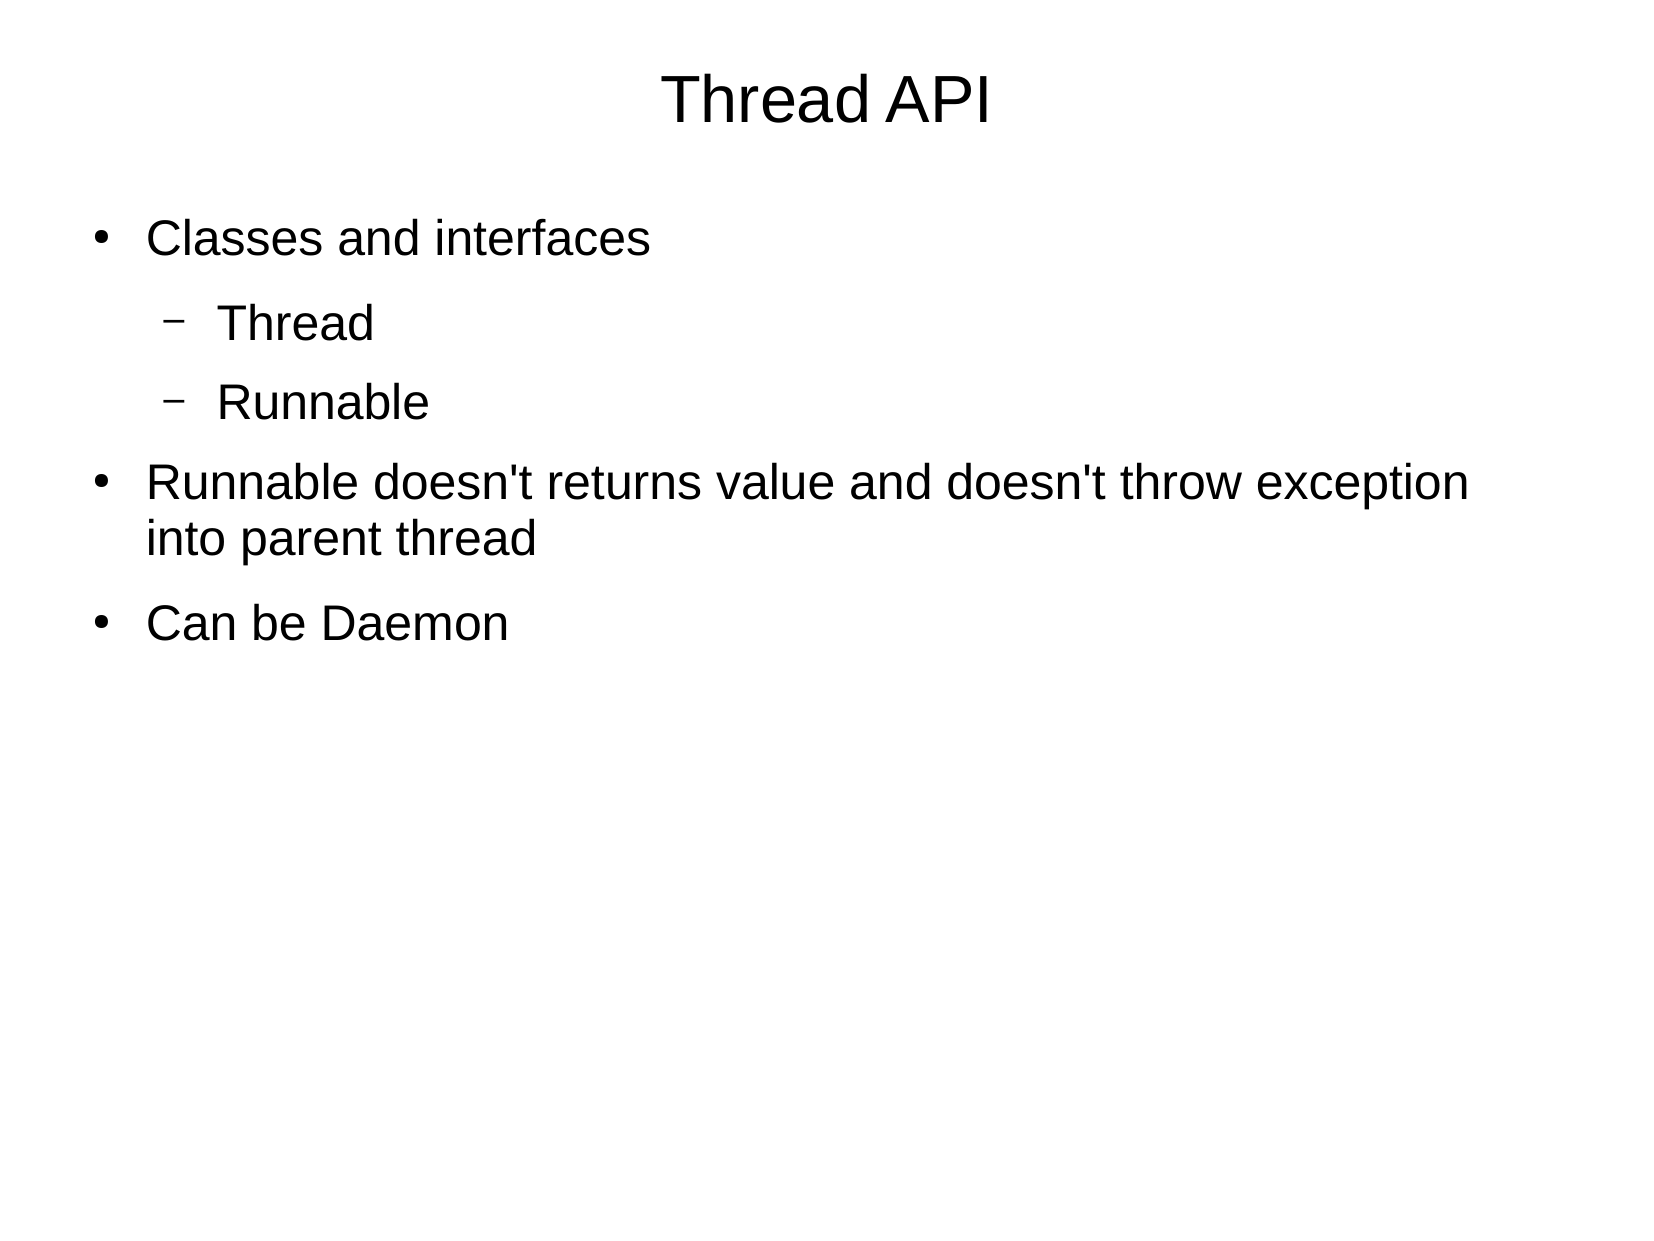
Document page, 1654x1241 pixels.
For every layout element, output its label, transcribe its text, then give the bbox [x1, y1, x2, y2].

title Thread API [82, 49, 1571, 151]
list Classes and interfaces Thread Runnable Runnable doesn't returns value and doesn't throw exception into parent thread Can be Daemon [75, 210, 1564, 991]
